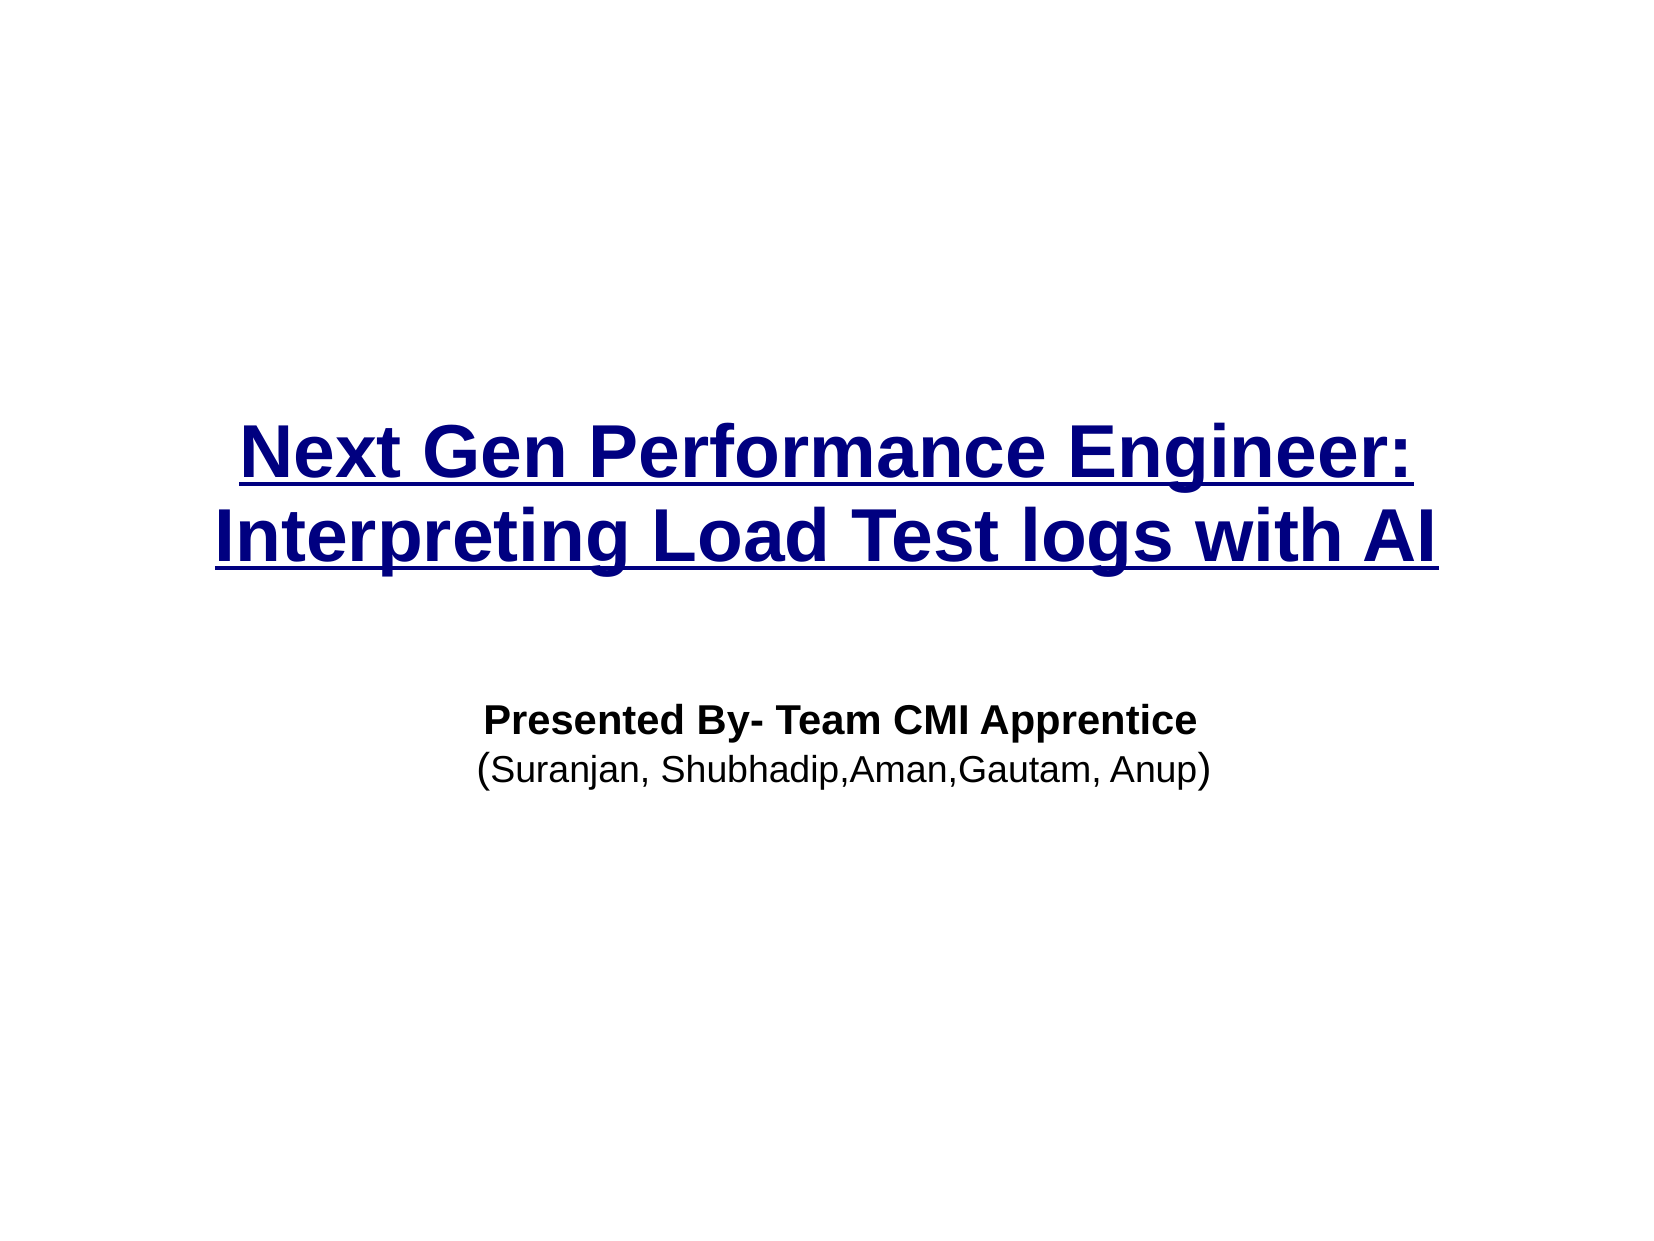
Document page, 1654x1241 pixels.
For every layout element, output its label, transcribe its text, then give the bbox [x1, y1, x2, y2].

subtitle Next Gen Performance Engineer: Interpreting Load Test logs with AI Presented By- Team CMI Apprentice (Suranjan, Shubhadip,Aman,Gautam, Anup) [23, 70, 1630, 1131]
